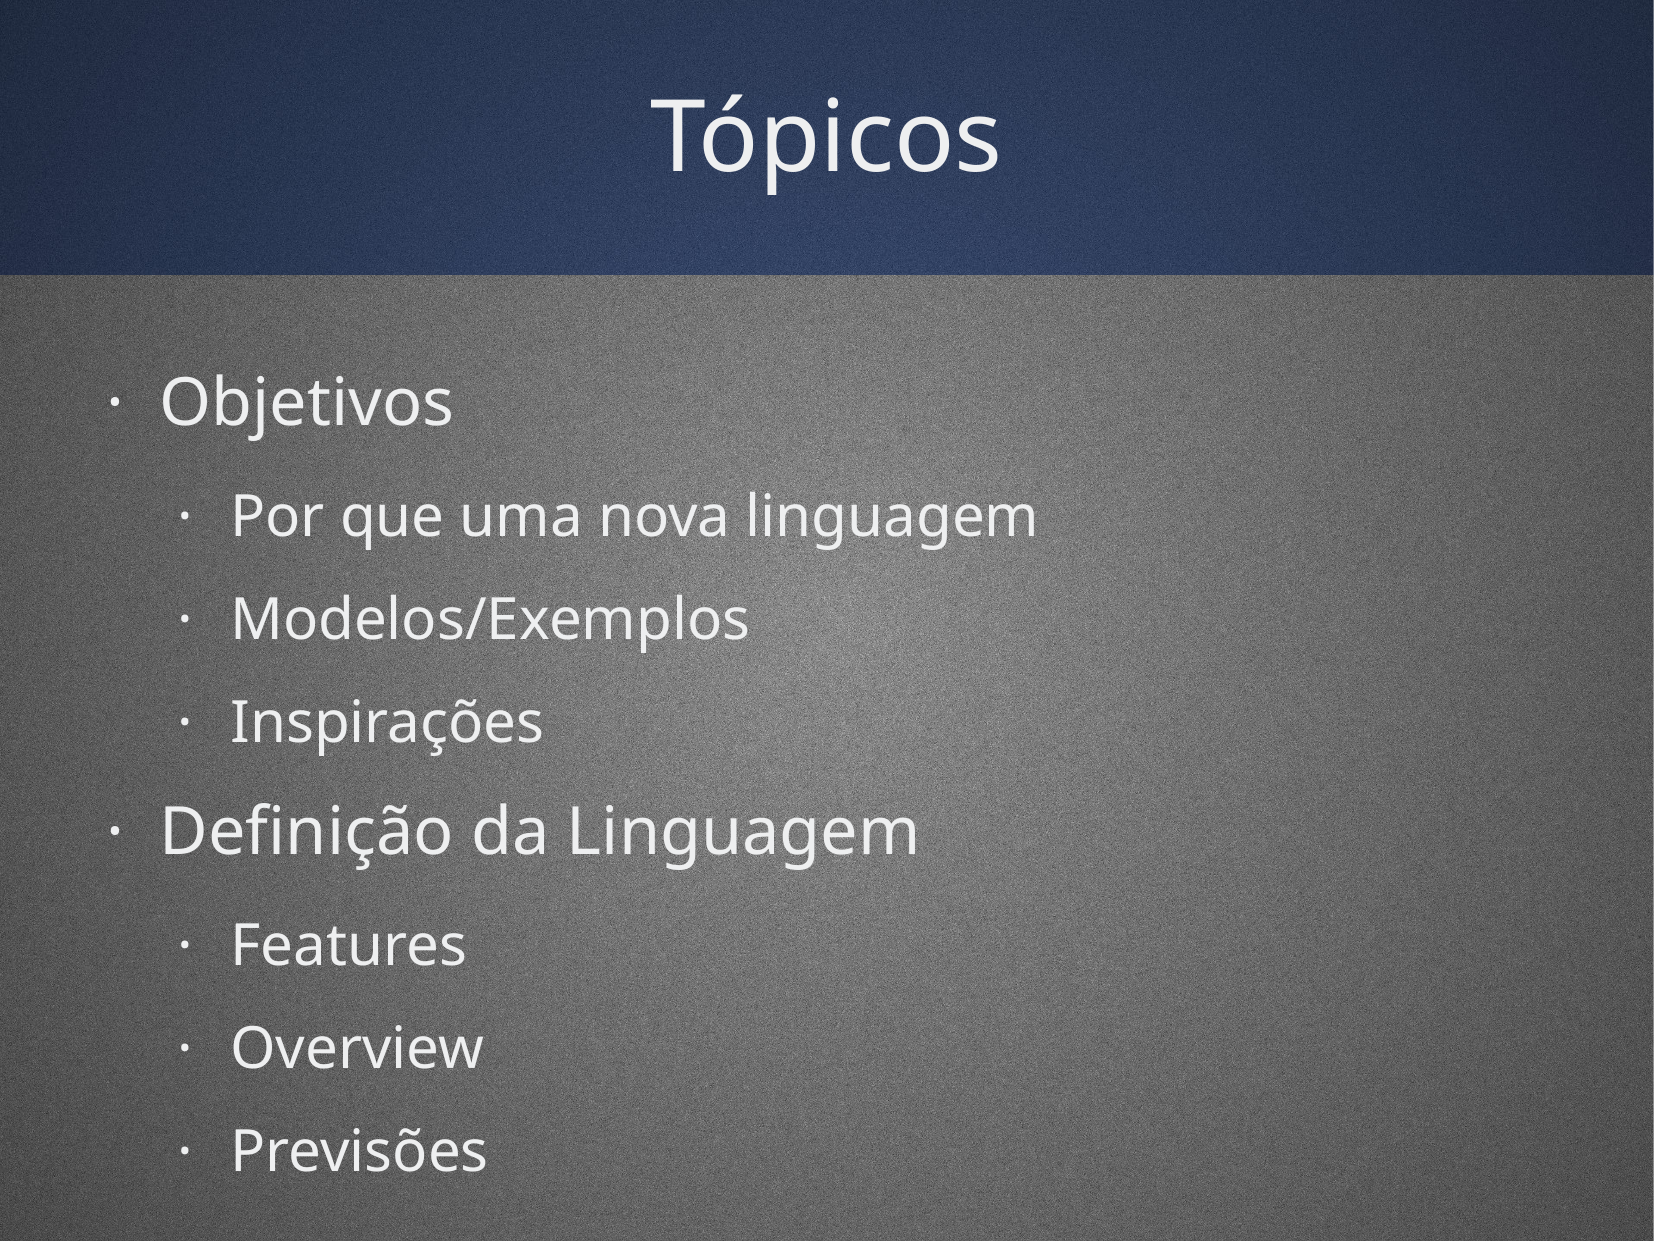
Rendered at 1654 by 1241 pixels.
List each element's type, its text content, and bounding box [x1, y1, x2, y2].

picture [0, 0, 1654, 1241]
title Tópicos [88, 29, 1565, 237]
list Objetivos Por que uma nova linguagem Modelos/Exemplos Inspirações Definição da Linguagem Features Overview Previsões [88, 354, 1565, 1096]
